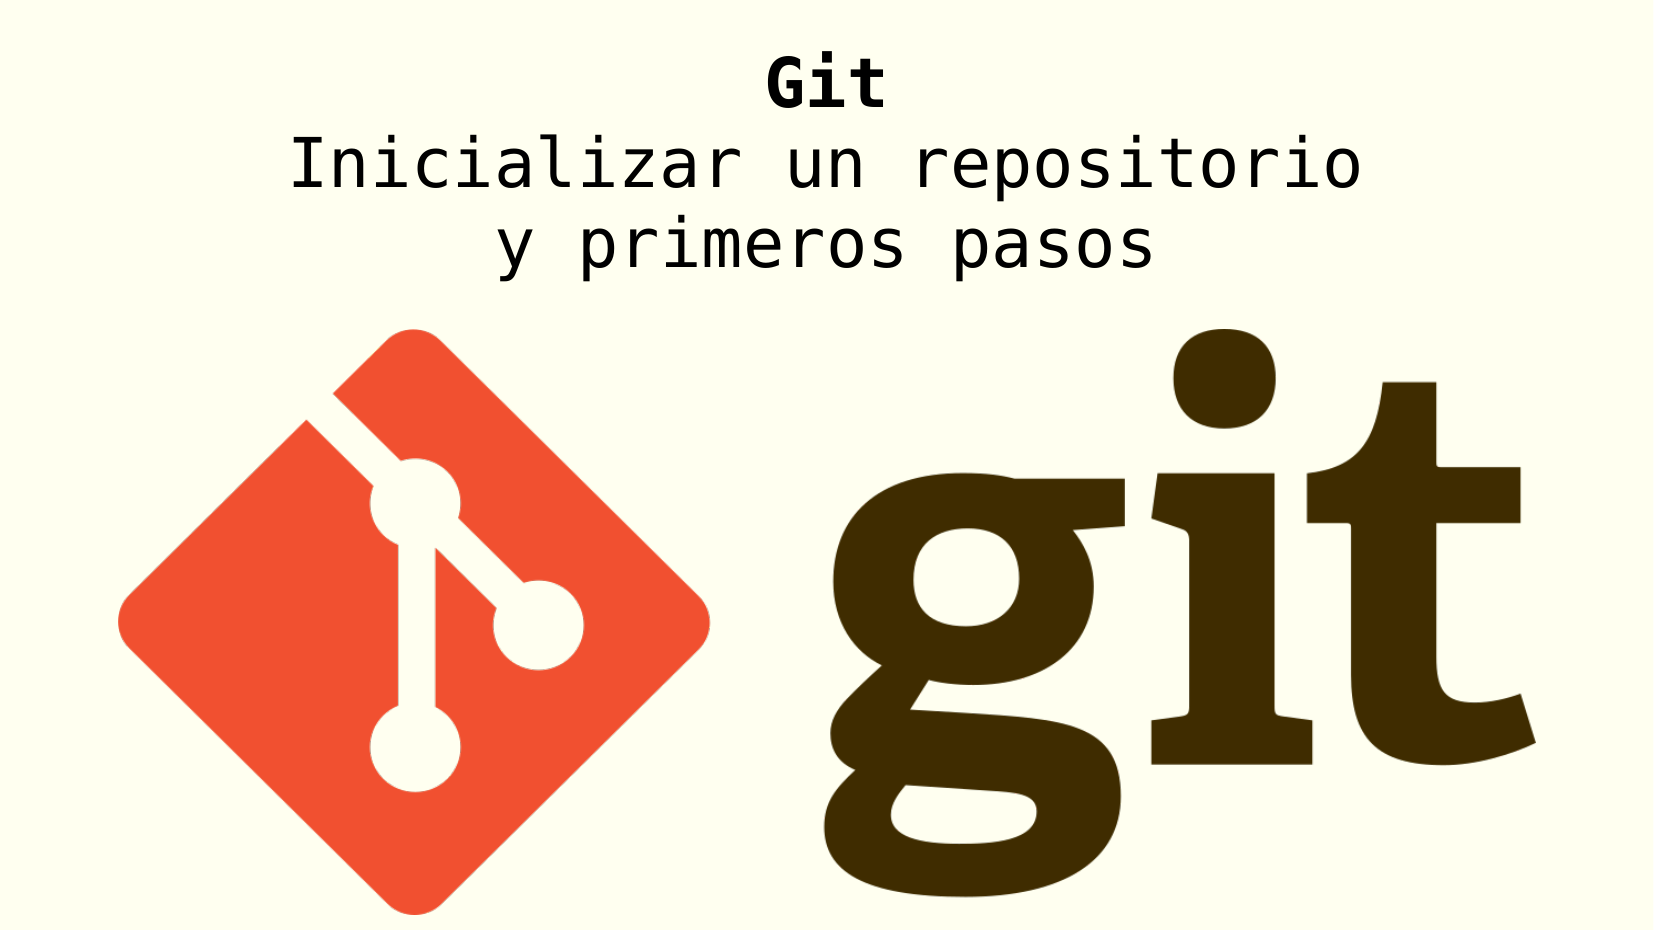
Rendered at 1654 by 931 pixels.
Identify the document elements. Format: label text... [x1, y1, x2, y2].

title Git Inicializar un repositorio y primeros pasos [82, 43, 1571, 284]
picture [118, 329, 1536, 916]
